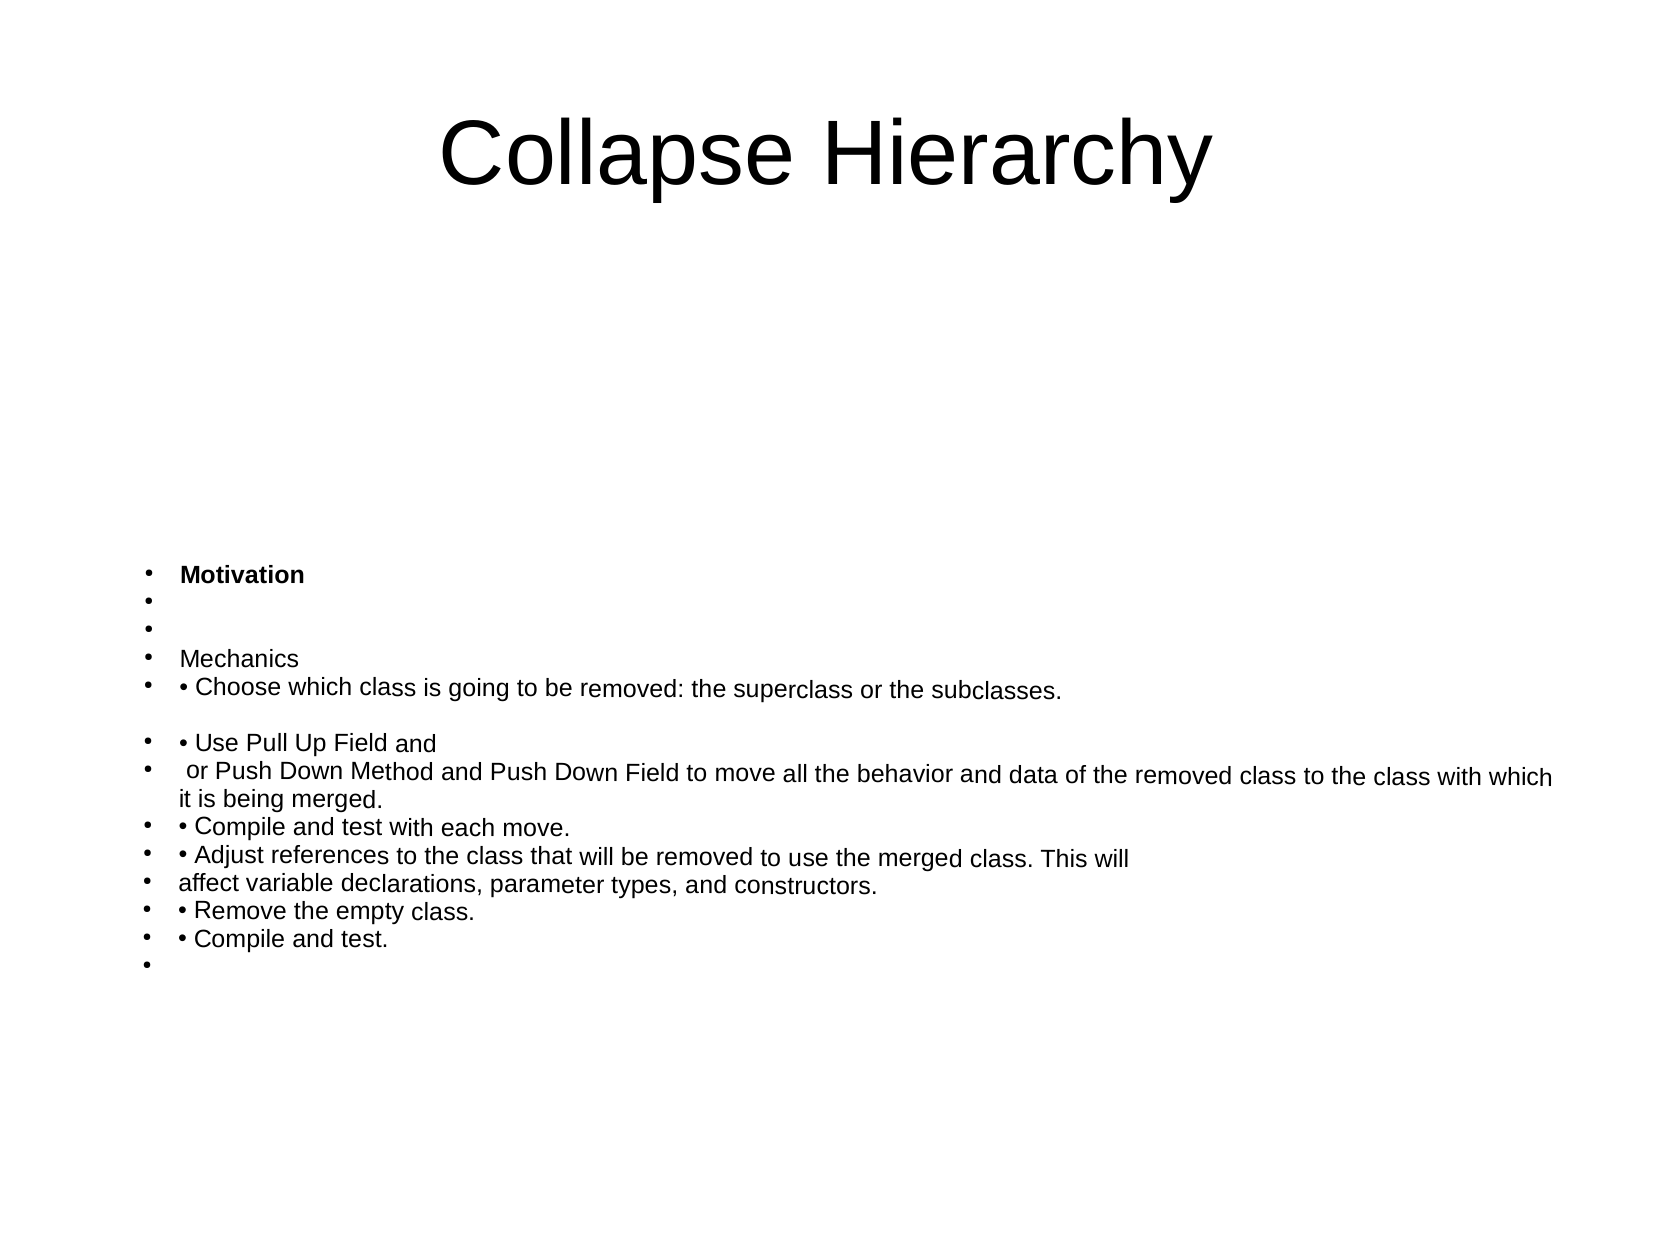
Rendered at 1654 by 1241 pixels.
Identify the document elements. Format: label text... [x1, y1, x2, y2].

title Collapse Hierarchy [82, 49, 1571, 257]
text_box Motivation Mechanics • Choose which class is going to be removed: the superclass or the subclasses. • Use Pull Up Field and or Push Down Method and Push Down Field to move all the behavior and data of the removed class to the class with which it is being merged. • Compile and test with each move. • Adjust references to the class that will be removed to use the merged class. This will affect variable declarations, parameter types, and constructors. • Remove the empty class. • Compile and test. [106, 362, 1574, 1185]
